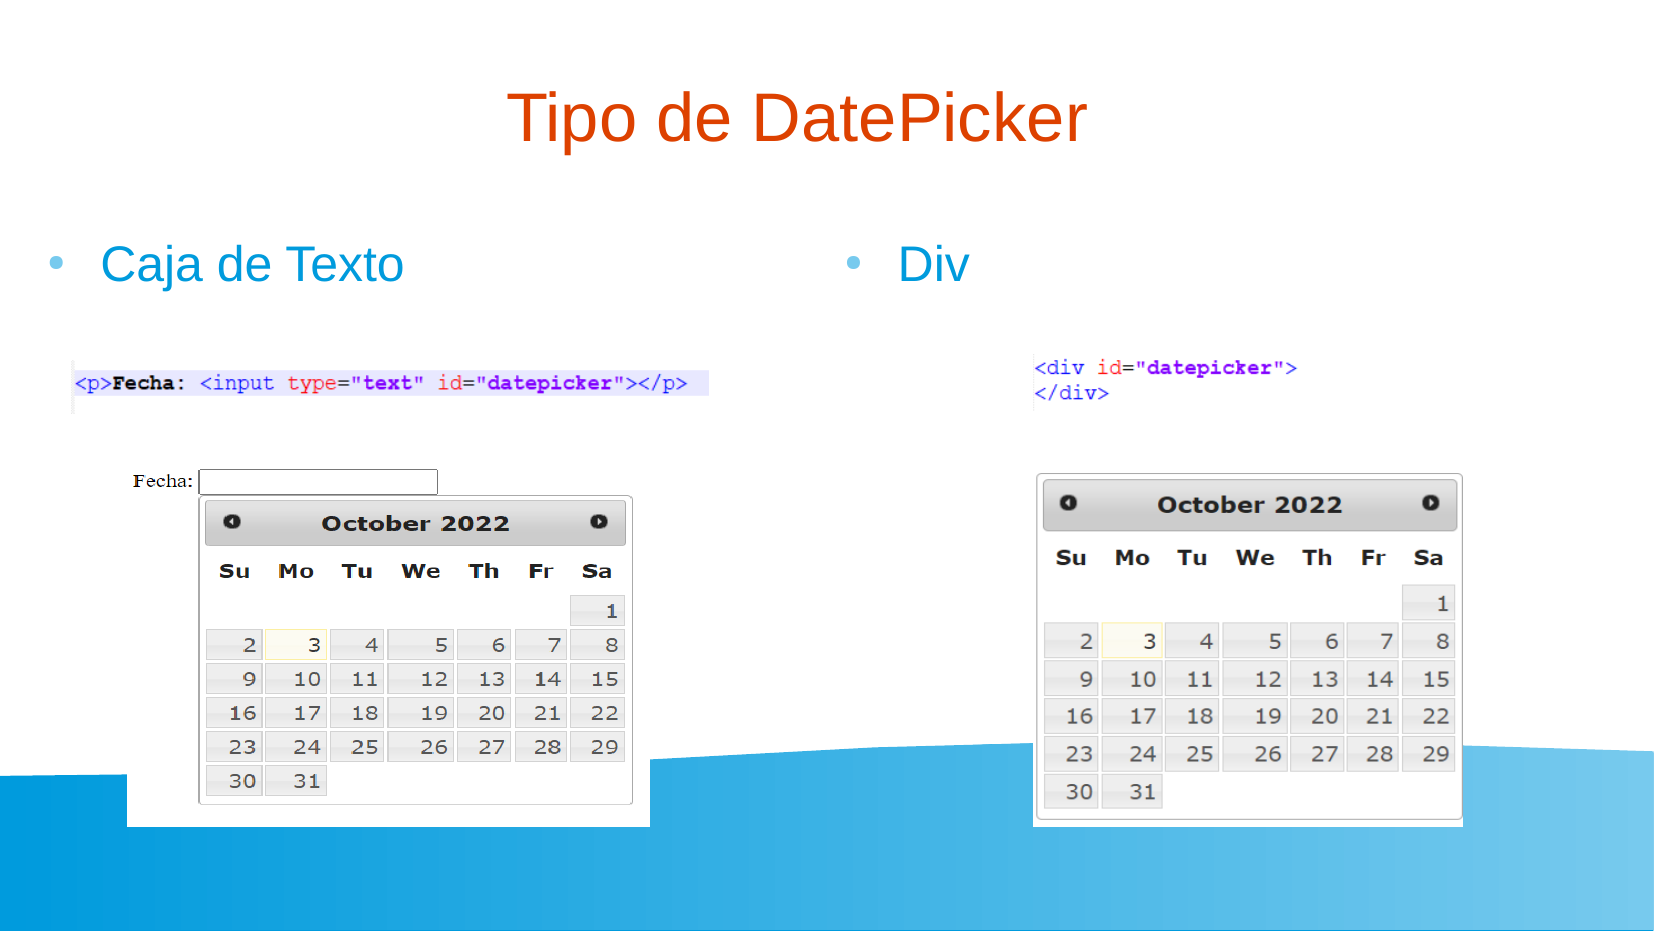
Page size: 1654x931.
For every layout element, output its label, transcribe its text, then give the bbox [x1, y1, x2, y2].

title Tipo de DatePicker [59, 29, 1536, 207]
picture [1033, 472, 1463, 827]
list Div [826, 236, 1577, 502]
picture [71, 360, 709, 414]
list Caja de Texto [29, 236, 779, 502]
picture [1033, 354, 1305, 412]
picture [127, 455, 650, 827]
